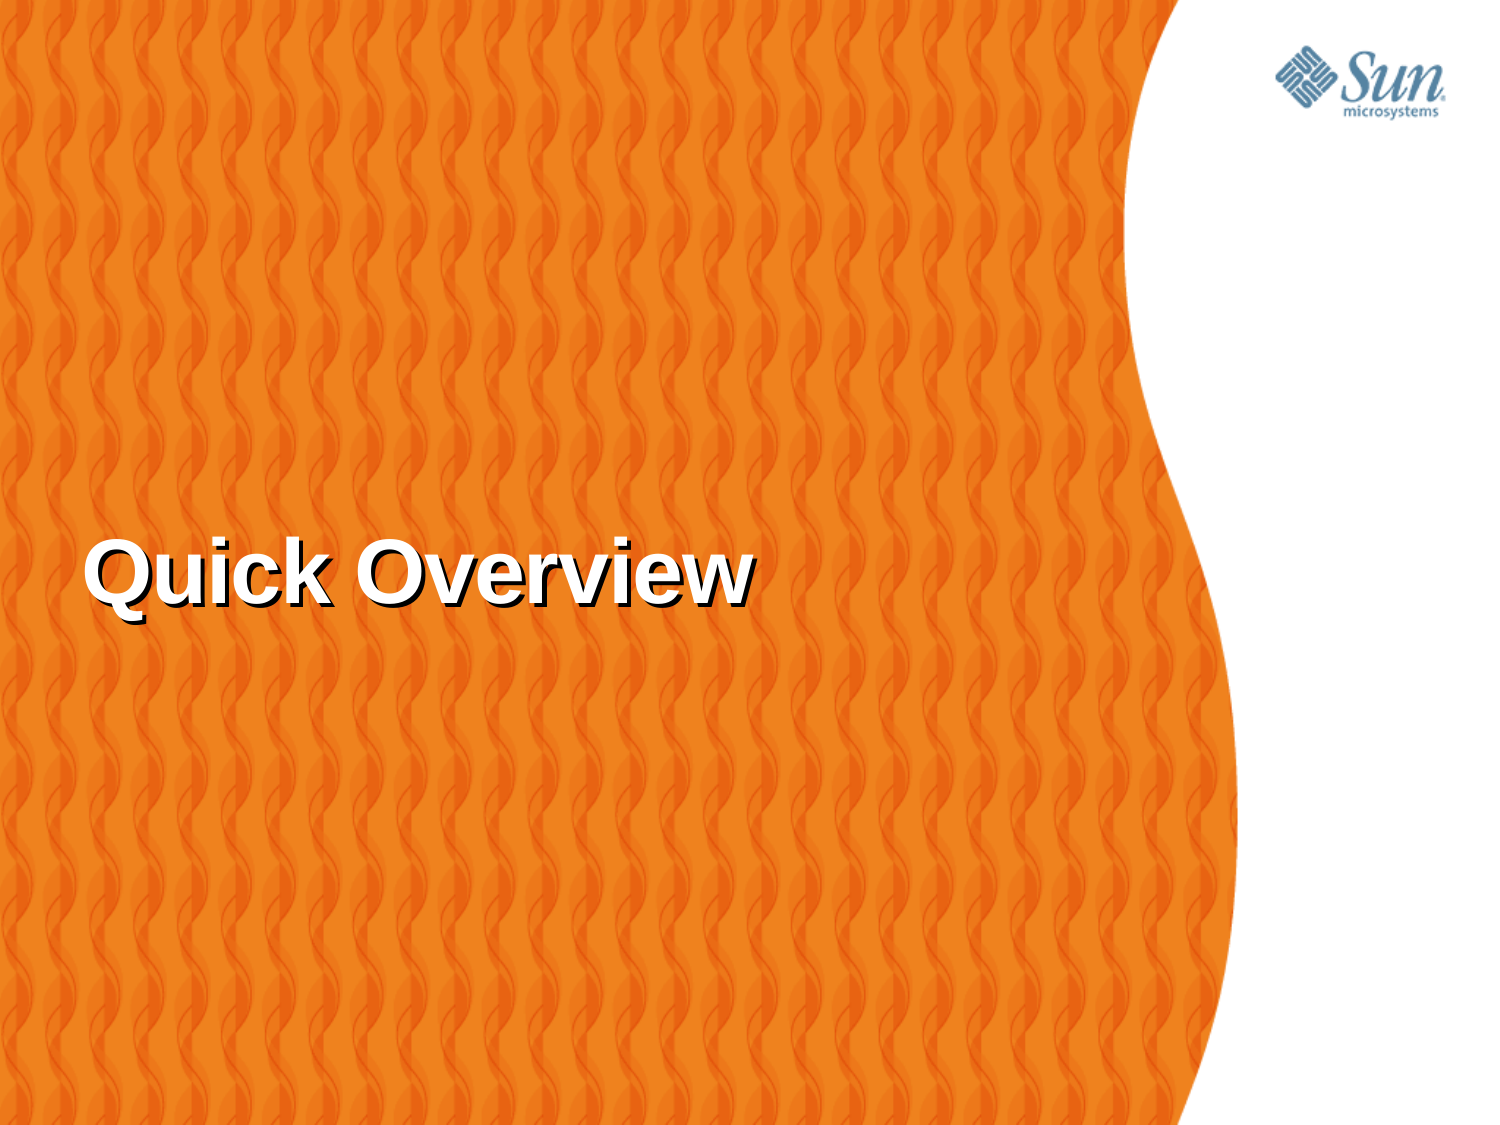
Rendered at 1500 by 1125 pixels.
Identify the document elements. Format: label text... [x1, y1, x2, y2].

picture [0, 0, 1500, 1125]
title Quick Overview [81, 149, 1283, 857]
